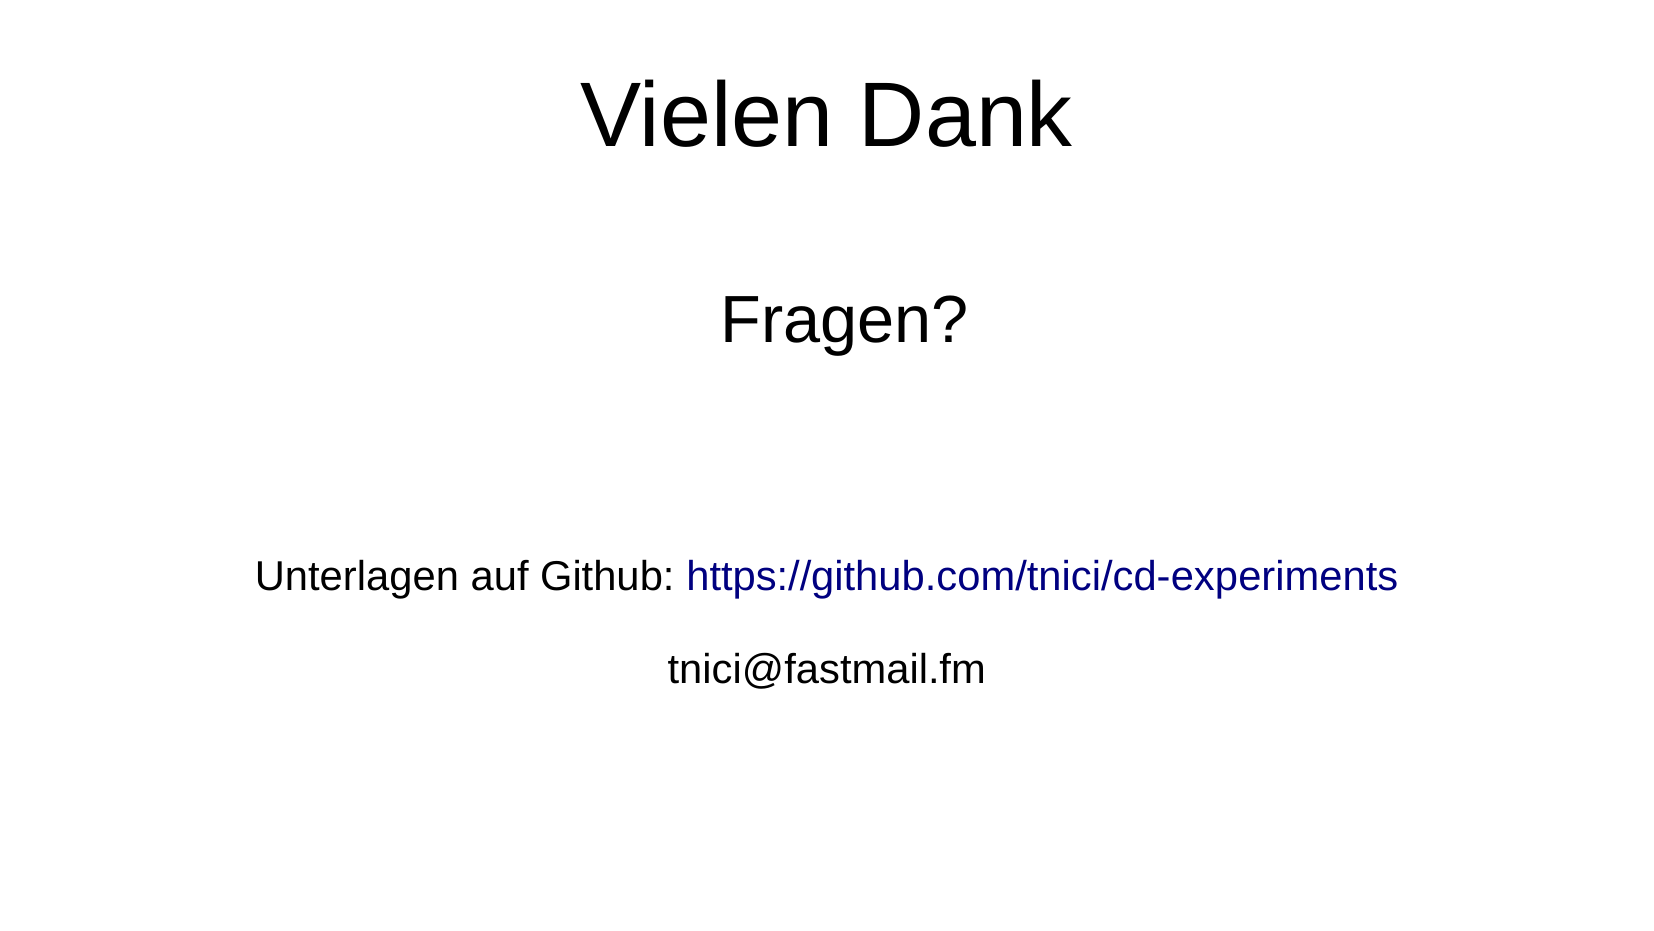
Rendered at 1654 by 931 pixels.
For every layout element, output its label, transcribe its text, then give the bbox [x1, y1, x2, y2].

subtitle Fragen? Unterlagen auf Github: https://github.com/tnici/cd-experiments tnici@fastmail.fm [82, 217, 1571, 758]
title Vielen Dank [82, 37, 1571, 193]
